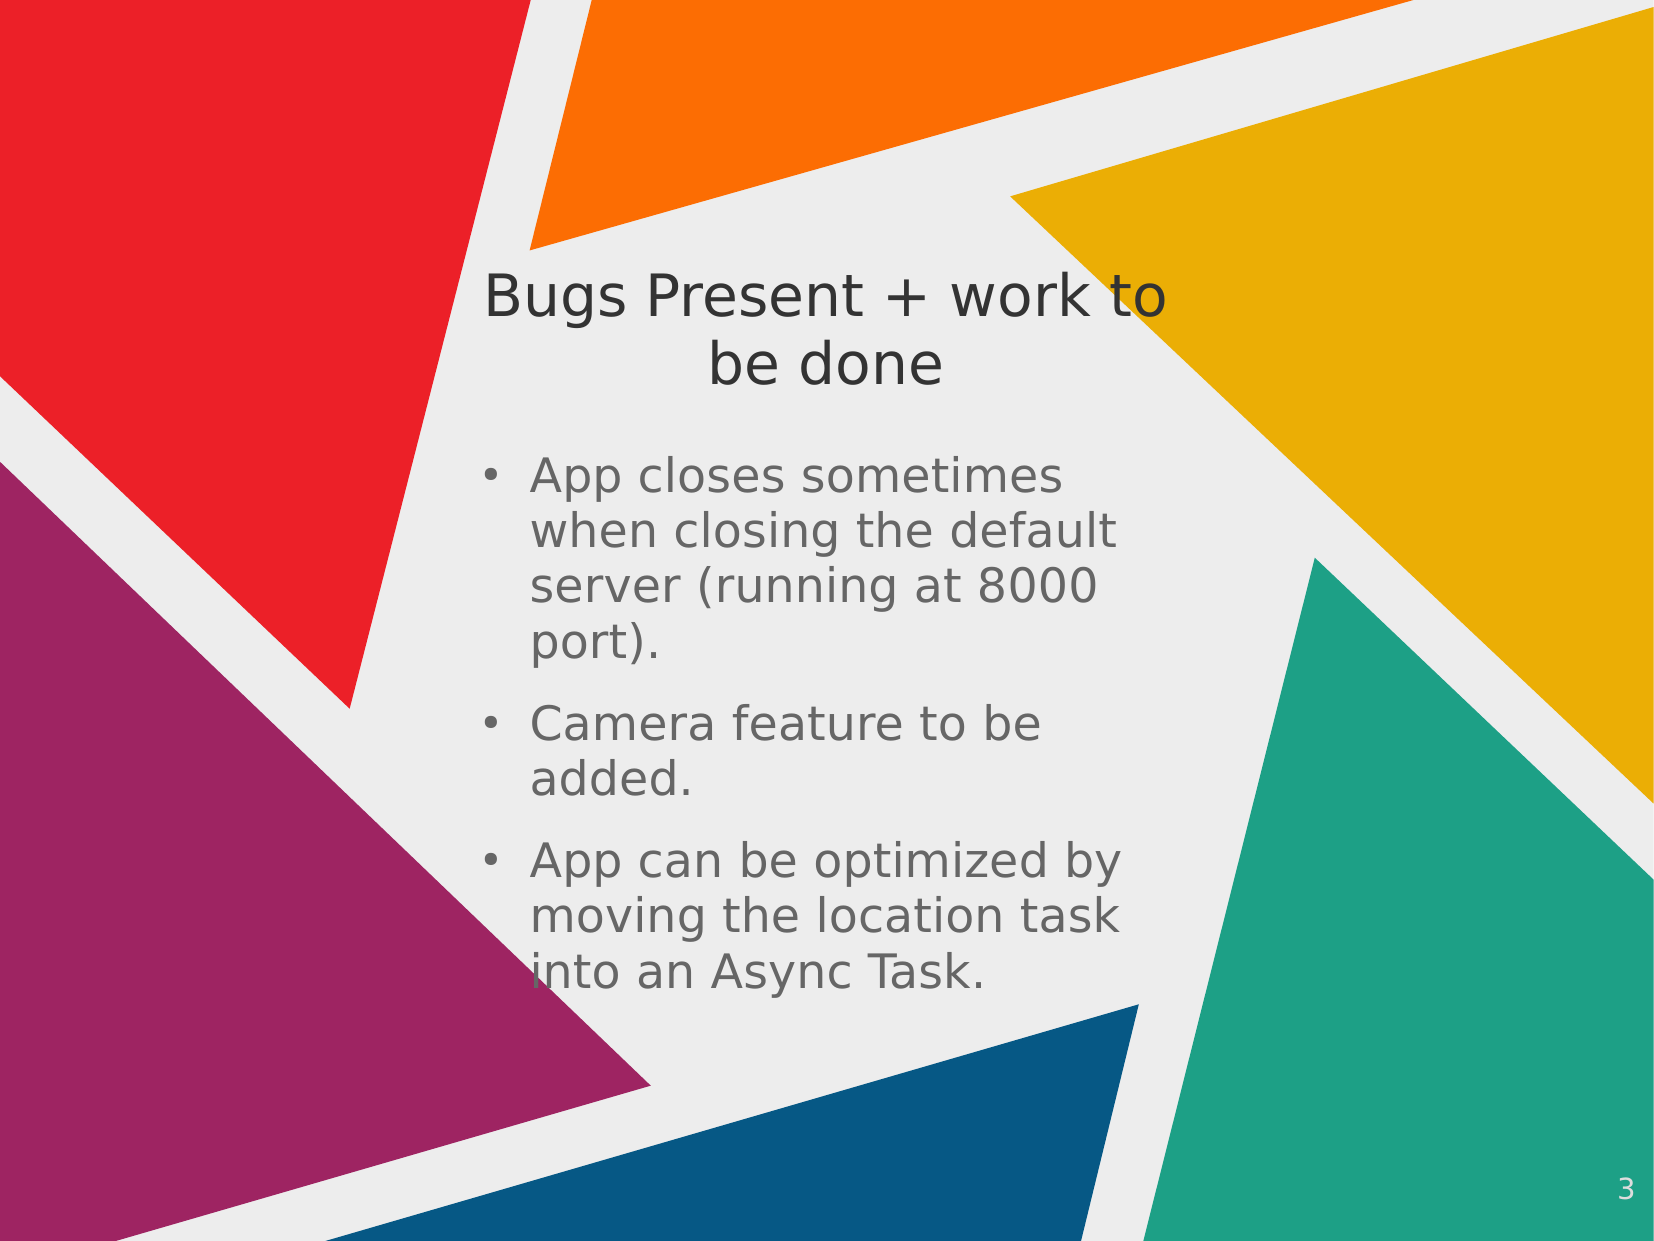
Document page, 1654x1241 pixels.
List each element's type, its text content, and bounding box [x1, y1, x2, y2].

title Bugs Present + work to be done [467, 226, 1185, 434]
list App closes sometimes when closing the default server (running at 8000 port). Camera feature to be added. App can be optimized by moving the location task into an Async Task. [467, 447, 1191, 1005]
